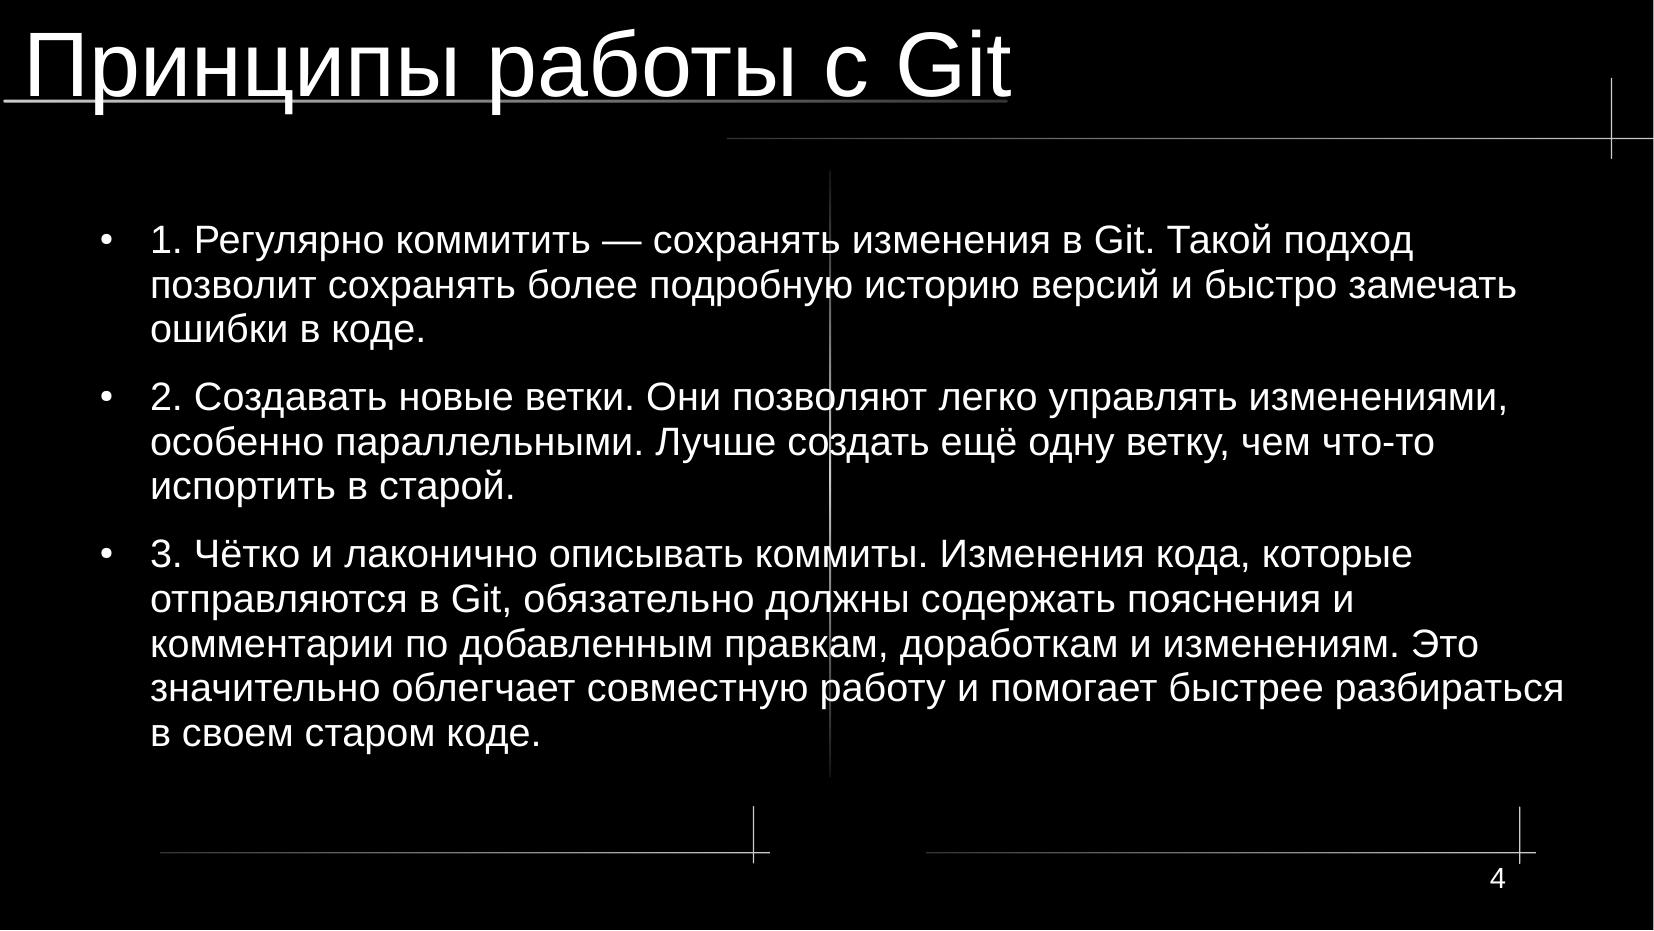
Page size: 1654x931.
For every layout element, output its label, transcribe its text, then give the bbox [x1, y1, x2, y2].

title Принципы работы с Git [23, 11, 1589, 119]
list 1. Регулярно коммитить ― сохранять изменения в Git. Такой подход позволит сохранять более подробную историю версий и быстро замечать ошибки в коде. 2. Создавать новые ветки. Они позволяют легко управлять изменениями, особенно параллельными. Лучше создать ещё одну ветку, чем что-то испортить в старой. 3. Чётко и лаконично описывать коммиты. Изменения кода, которые отправляются в Git, обязательно должны содержать пояснения и комментарии по добавленным правкам, доработкам и изменениям. Это значительно облегчает совместную работу и помогает быстрее разбираться в своем старом коде. [82, 217, 1576, 758]
